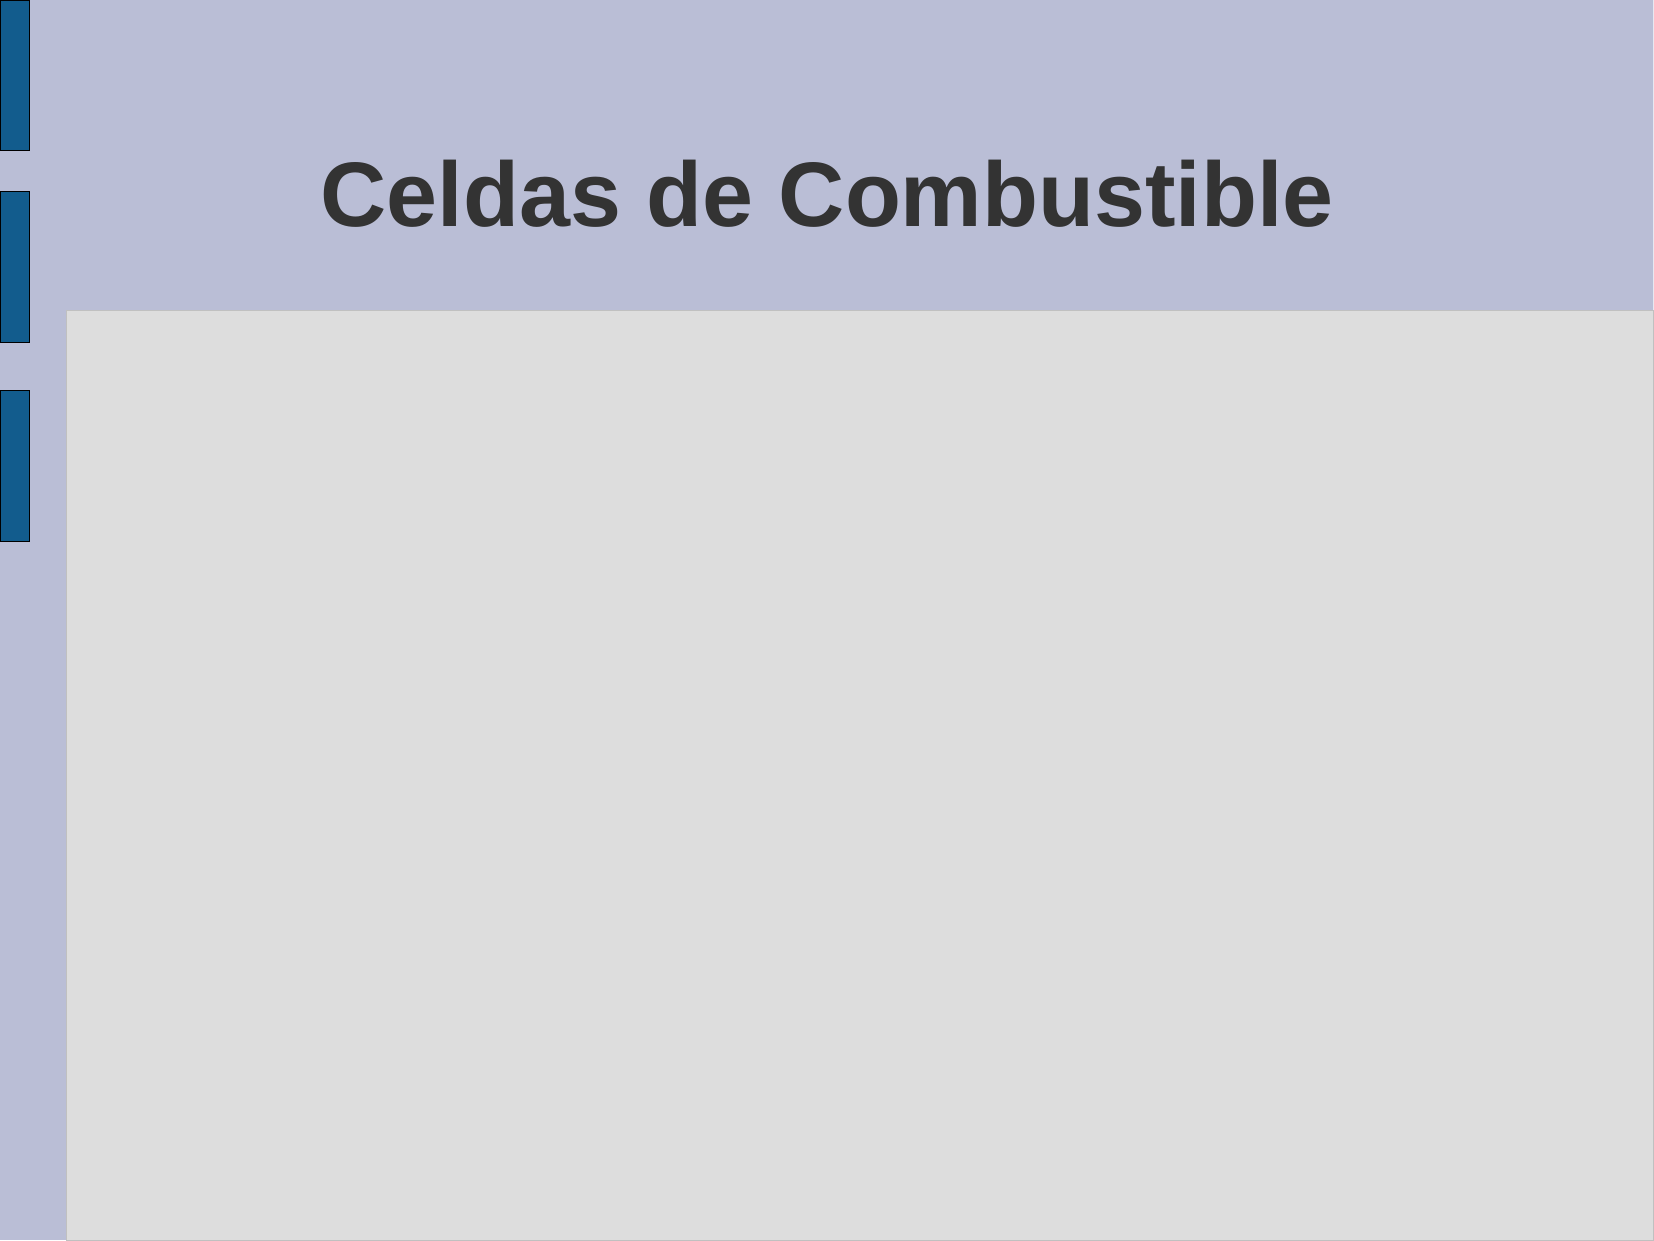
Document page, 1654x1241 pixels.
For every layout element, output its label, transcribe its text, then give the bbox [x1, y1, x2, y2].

title Celdas de Combustible [121, 91, 1534, 299]
